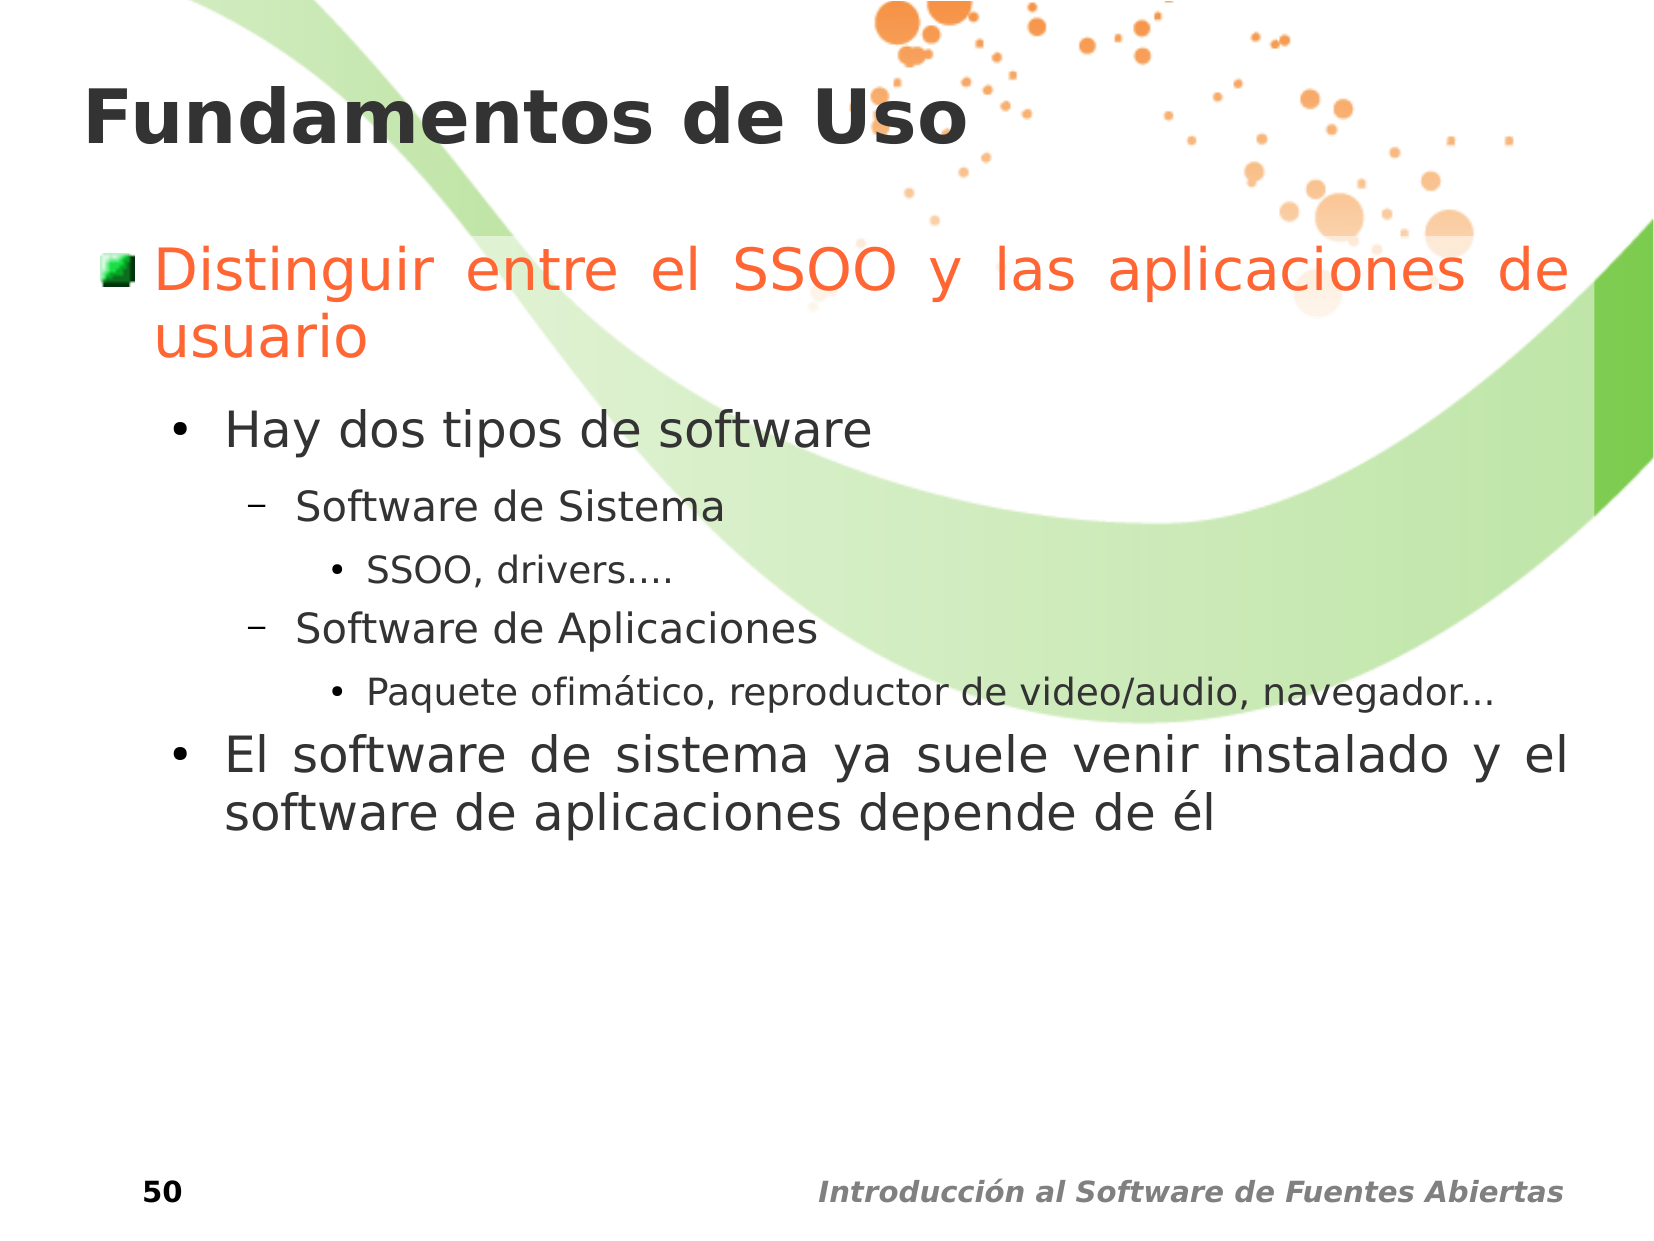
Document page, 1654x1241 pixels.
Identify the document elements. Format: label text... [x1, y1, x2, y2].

picture [185, 0, 1654, 754]
title Fundamentos de Uso [82, 36, 1571, 200]
list Distinguir entre el SSOO y las aplicaciones de usuario Hay dos tipos de software Software de Sistema SSOO, drivers.... Software de Aplicaciones Paquete ofimático, reproductor de video/audio, navegador... El software de sistema ya suele venir instalado y el software de aplicaciones depende de él [82, 236, 1571, 1137]
